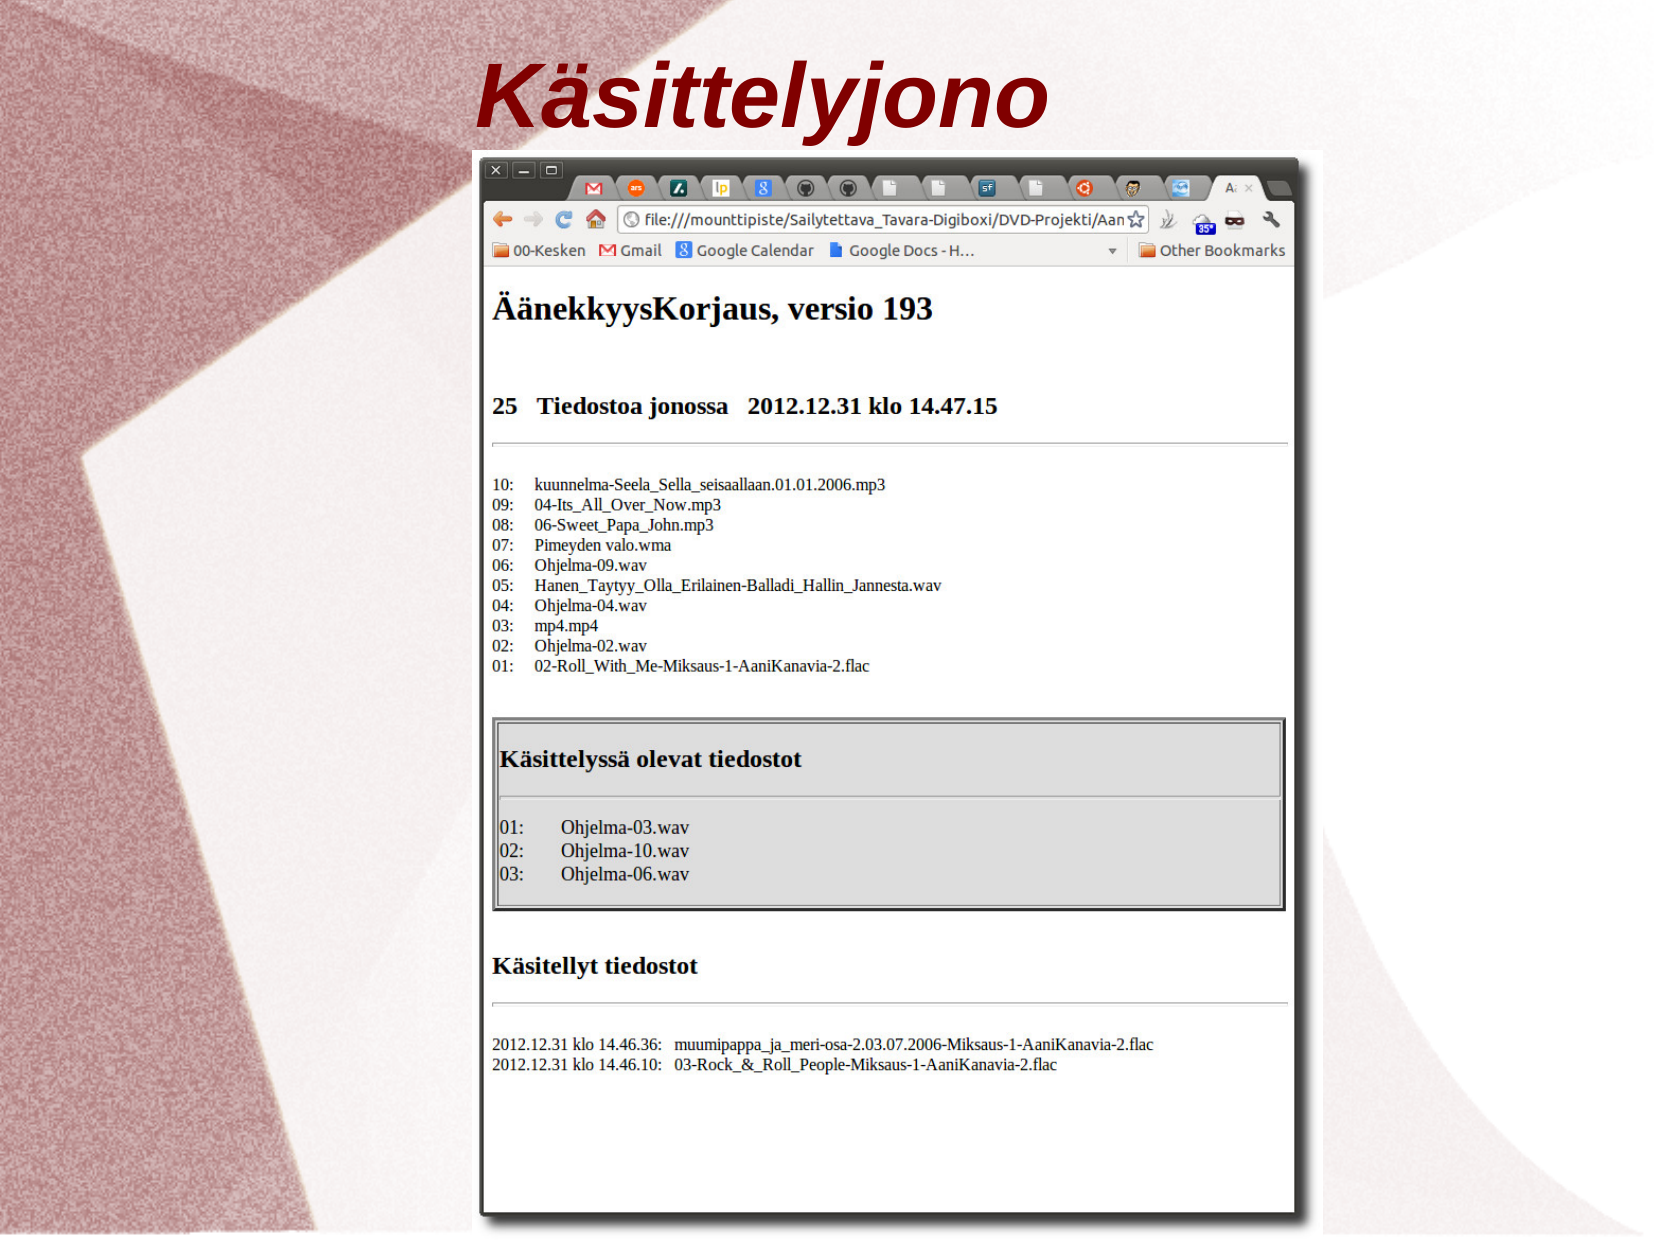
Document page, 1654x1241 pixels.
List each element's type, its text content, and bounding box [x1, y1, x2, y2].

picture [0, 0, 1654, 1241]
title Käsittelyjono [460, 37, 1052, 154]
